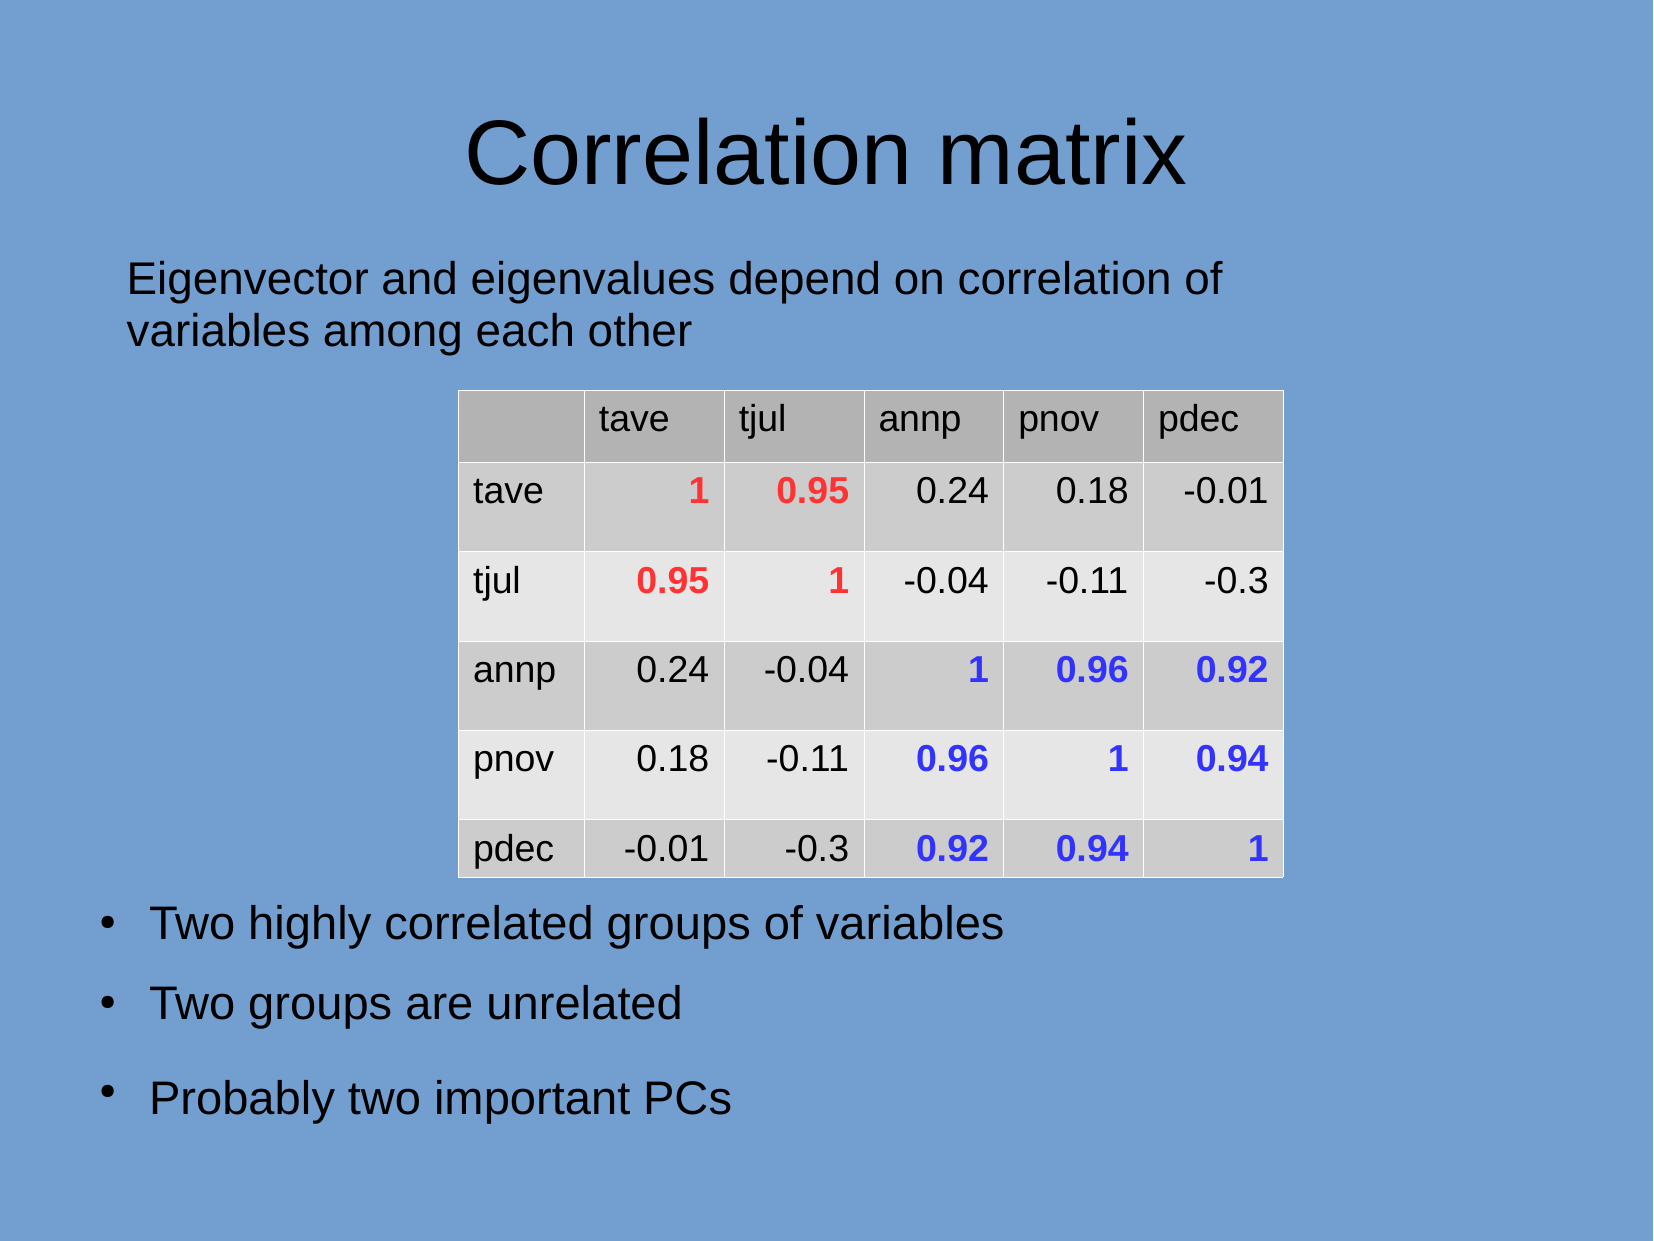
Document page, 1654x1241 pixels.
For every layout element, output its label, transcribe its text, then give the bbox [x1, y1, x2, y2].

table_cell 1 [865, 642, 1003, 730]
table_cell -0.11 [1004, 552, 1143, 641]
table_cell -0.01 [585, 820, 724, 877]
table_cell 0.18 [1004, 463, 1143, 551]
table_header tave [585, 391, 724, 462]
table_cell 0.96 [1004, 642, 1143, 730]
table_cell 1 [725, 552, 864, 641]
table_header annp [865, 391, 1003, 462]
table_cell 0.96 [865, 731, 1003, 819]
table_cell -0.04 [725, 642, 864, 730]
table_cell 0.95 [725, 463, 864, 551]
table_cell 0.24 [585, 642, 724, 730]
table_cell tjul [459, 552, 584, 641]
text_box Eigenvector and eigenvalues depend on correlation of variables among each other [111, 245, 1402, 364]
table_header tjul [725, 391, 864, 462]
table_cell -0.3 [1144, 552, 1283, 641]
table_header pdec [1144, 391, 1283, 462]
table_cell 0.92 [865, 820, 1003, 877]
table_header pnov [1004, 391, 1143, 462]
title Correlation matrix [82, 49, 1571, 257]
table_cell annp [459, 642, 584, 730]
table_cell 1 [1004, 731, 1143, 819]
table_cell 0.18 [585, 731, 724, 819]
table_cell 1 [585, 463, 724, 551]
table_cell 0.94 [1004, 820, 1143, 877]
table_cell 0.24 [865, 463, 1003, 551]
list Two highly correlated groups of variables Two groups are unrelated Probably two important PCs [82, 408, 1571, 1128]
table_cell -0.11 [725, 731, 864, 819]
table_cell tave [459, 463, 584, 551]
table_cell 0.92 [1144, 642, 1283, 730]
table_cell 1 [1144, 820, 1283, 877]
table_cell pnov [459, 731, 584, 819]
table_cell -0.04 [865, 552, 1003, 641]
table_cell -0.3 [725, 820, 864, 877]
table_cell -0.01 [1144, 463, 1283, 551]
table_cell 0.95 [585, 552, 724, 641]
table_cell pdec [459, 820, 584, 877]
table_header [459, 391, 584, 462]
table_cell 0.94 [1144, 731, 1283, 819]
